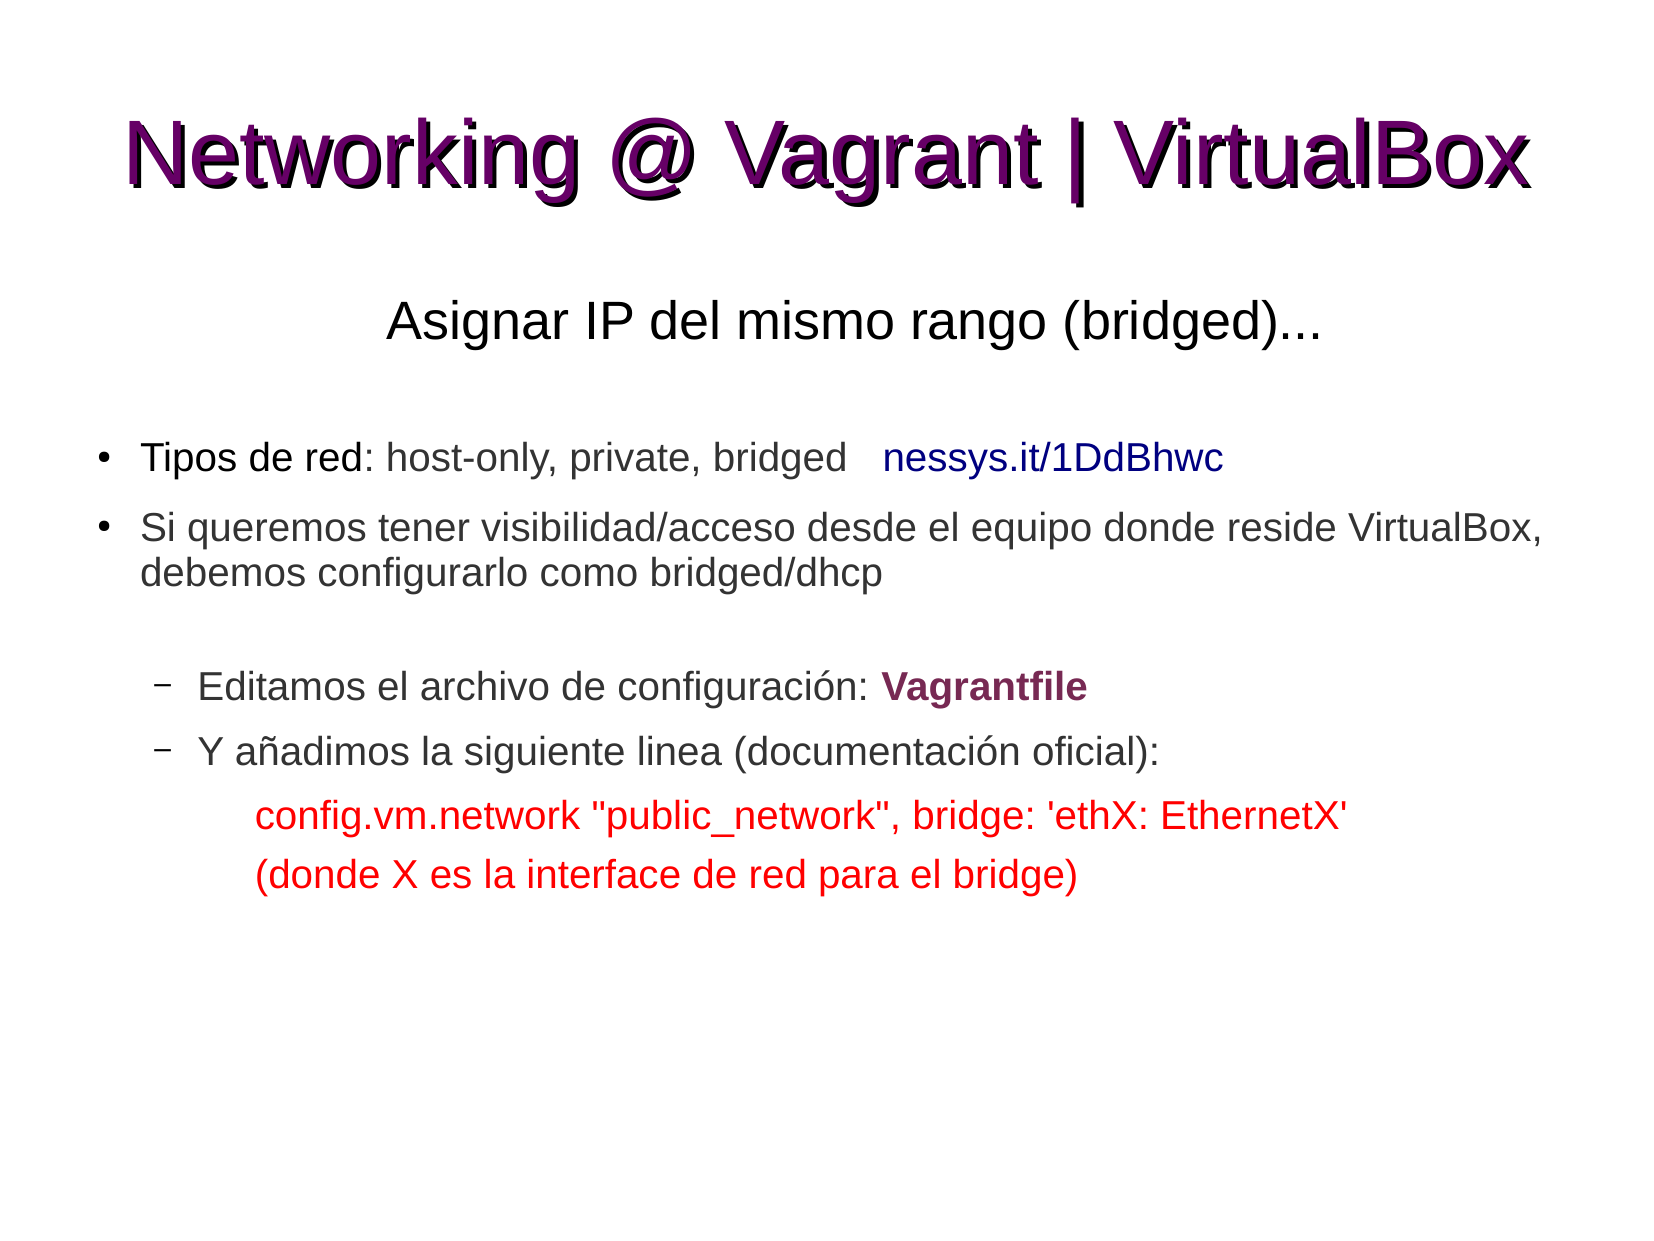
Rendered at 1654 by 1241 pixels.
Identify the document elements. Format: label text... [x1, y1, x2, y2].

title Networking @ Vagrant | VirtualBox [82, 49, 1571, 257]
list Asignar IP del mismo rango (bridged)... Tipos de red: host-only, private, bridged nessys.it/1DdBhwc Si queremos tener visibilidad/acceso desde el equipo donde reside VirtualBox, debemos configurarlo como bridged/dhcp Editamos el archivo de configuración: Vagrantfile Y añadimos la siguiente linea (documentación oficial): config.vm.network "public_network", bridge: 'ethX: EthernetX' (donde X es la interface de red para el bridge) [82, 290, 1571, 1158]
